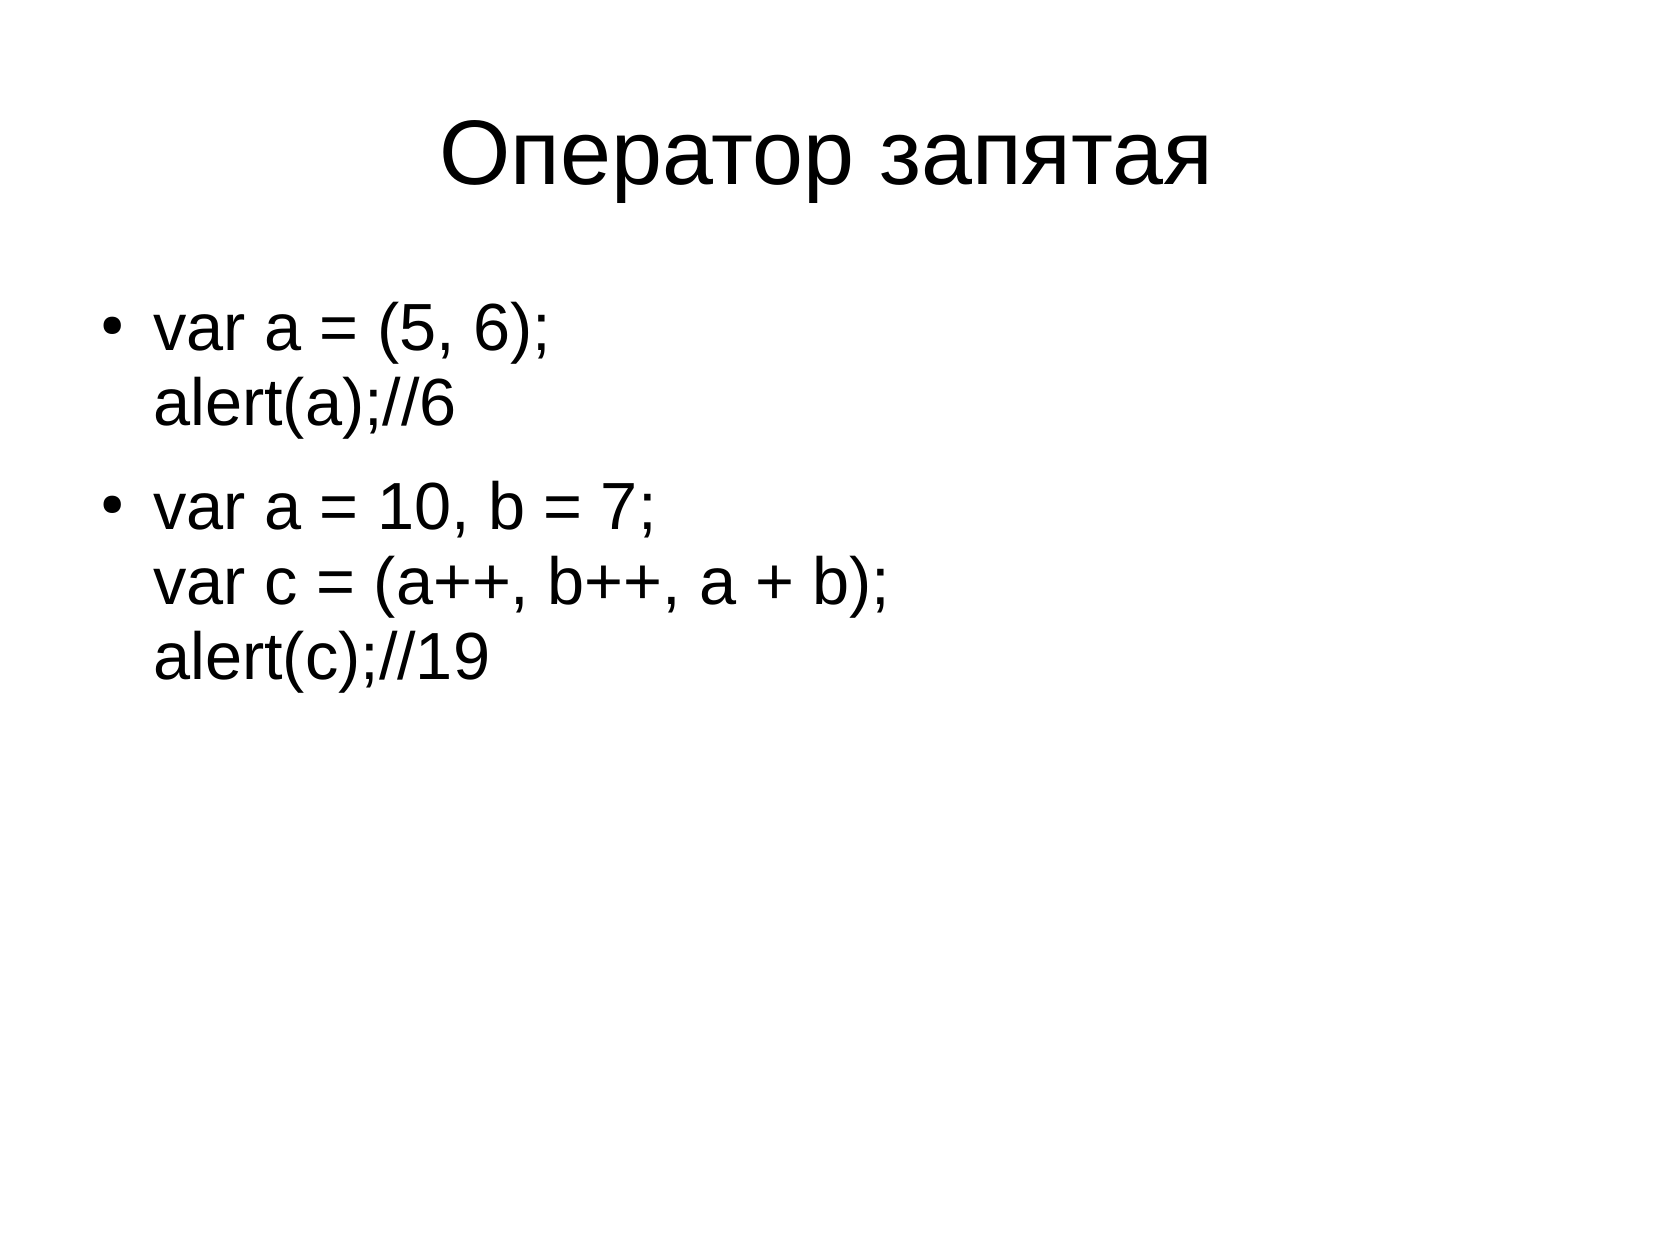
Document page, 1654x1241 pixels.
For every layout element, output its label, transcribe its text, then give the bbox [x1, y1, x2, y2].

list var a = (5, 6); alert(a);//6 var a = 10, b = 7; var c = (a++, b++, a + b); alert(c);//19 [82, 290, 1571, 1109]
title Оператор запятая [82, 49, 1571, 257]
